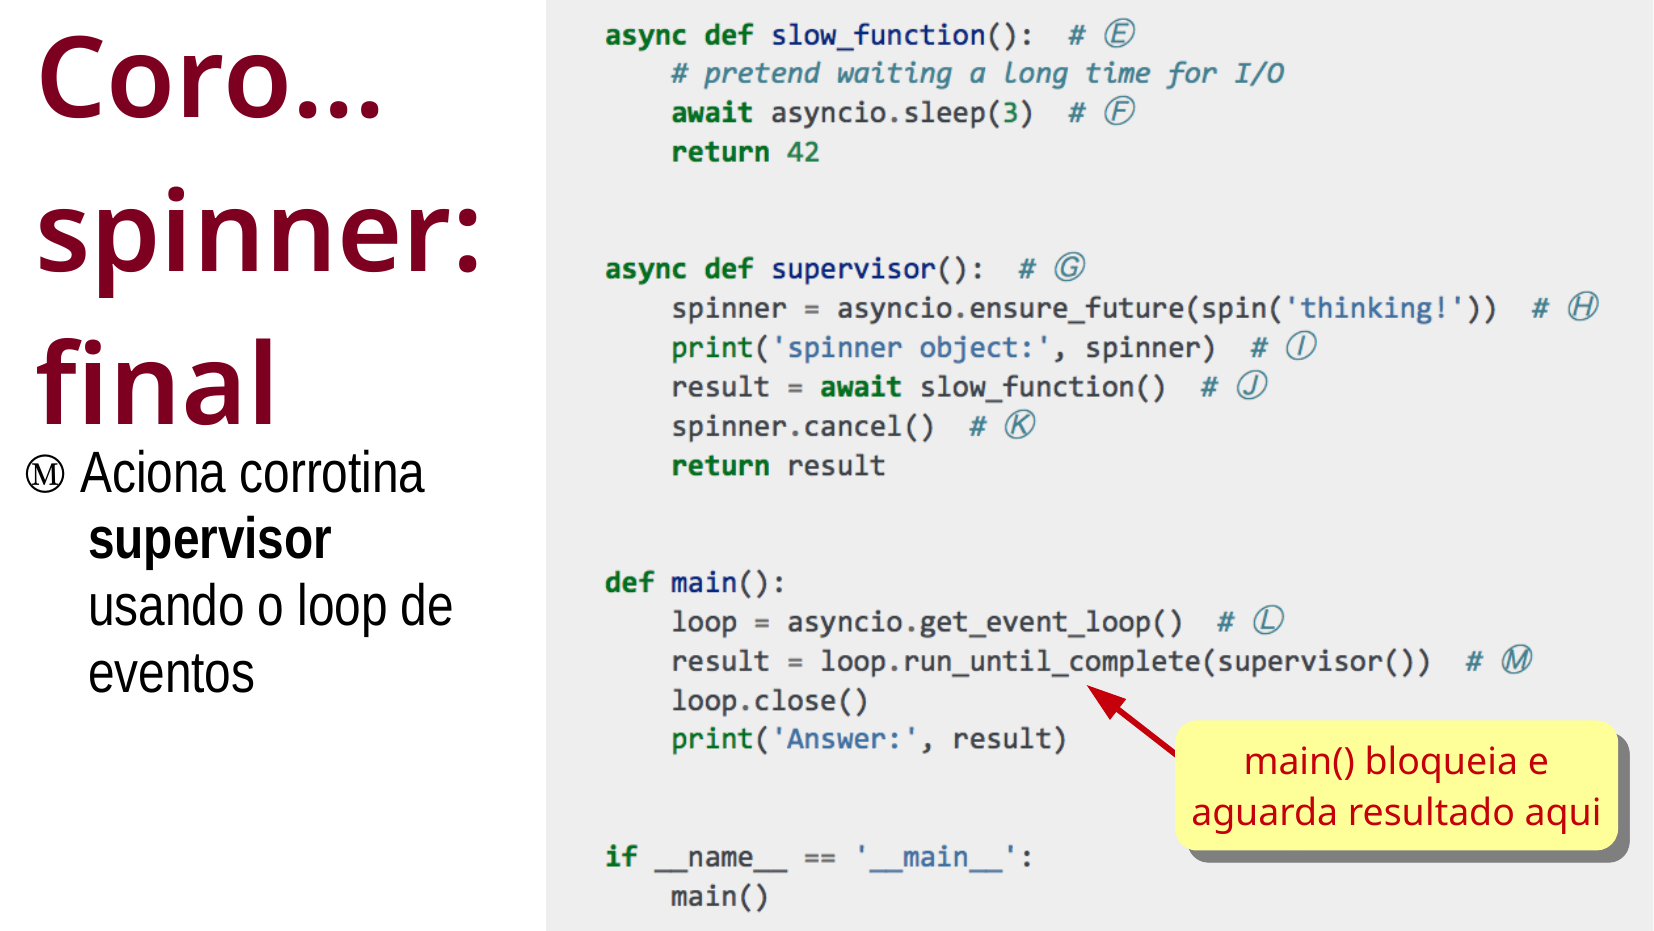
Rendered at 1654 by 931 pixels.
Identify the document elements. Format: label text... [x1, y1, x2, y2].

title Coro... spinner: final [35, 59, 1571, 396]
picture [546, 0, 1654, 931]
list Ⓜ Aciona corrotina supervisor usando o loop de eventos [23, 437, 497, 899]
text_box main() bloqueia e aguarda resultado aqui [1175, 720, 1619, 851]
